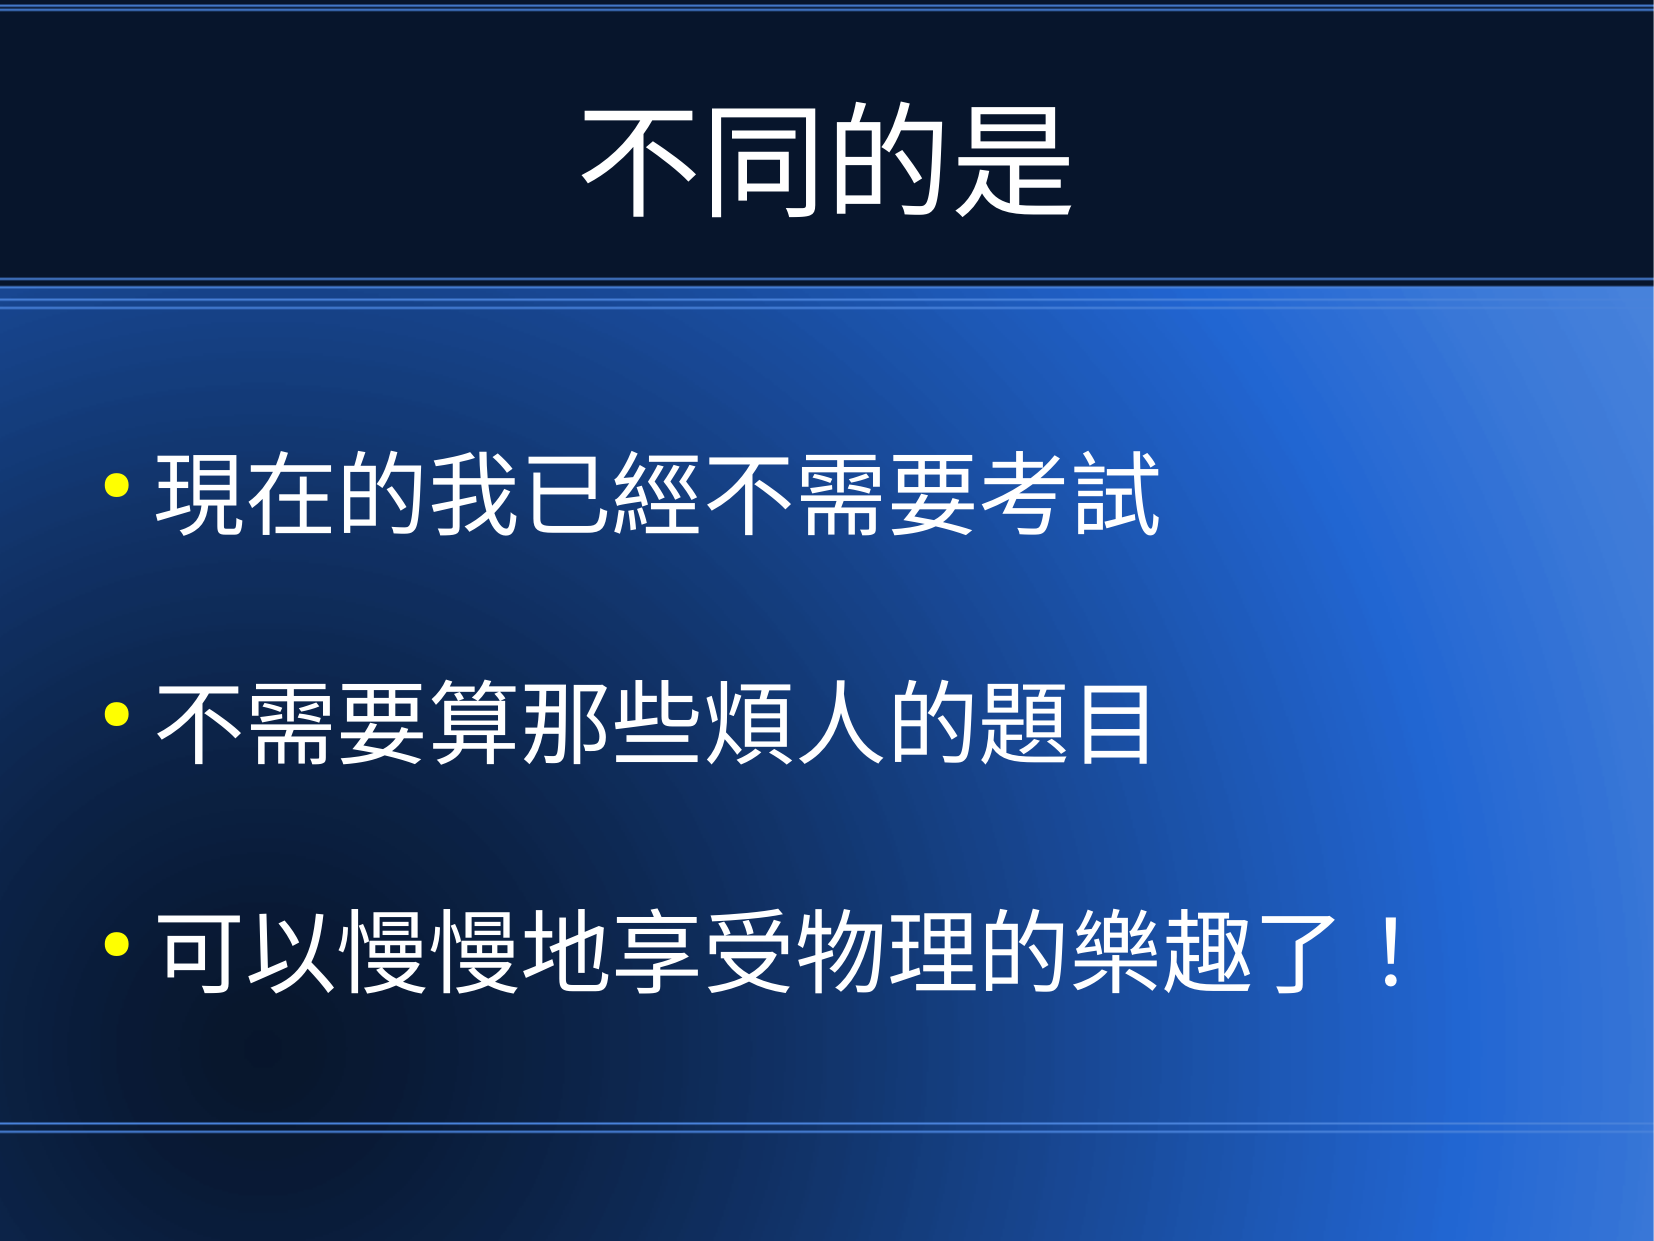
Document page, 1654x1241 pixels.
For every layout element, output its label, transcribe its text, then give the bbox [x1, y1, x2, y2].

picture [0, 0, 1654, 1241]
list 現在的我已經不需要考試 不需要算那些煩人的題目 可以慢慢地享受物理的樂趣了！ [82, 355, 1571, 1241]
title 不同的是 [82, 49, 1571, 257]
